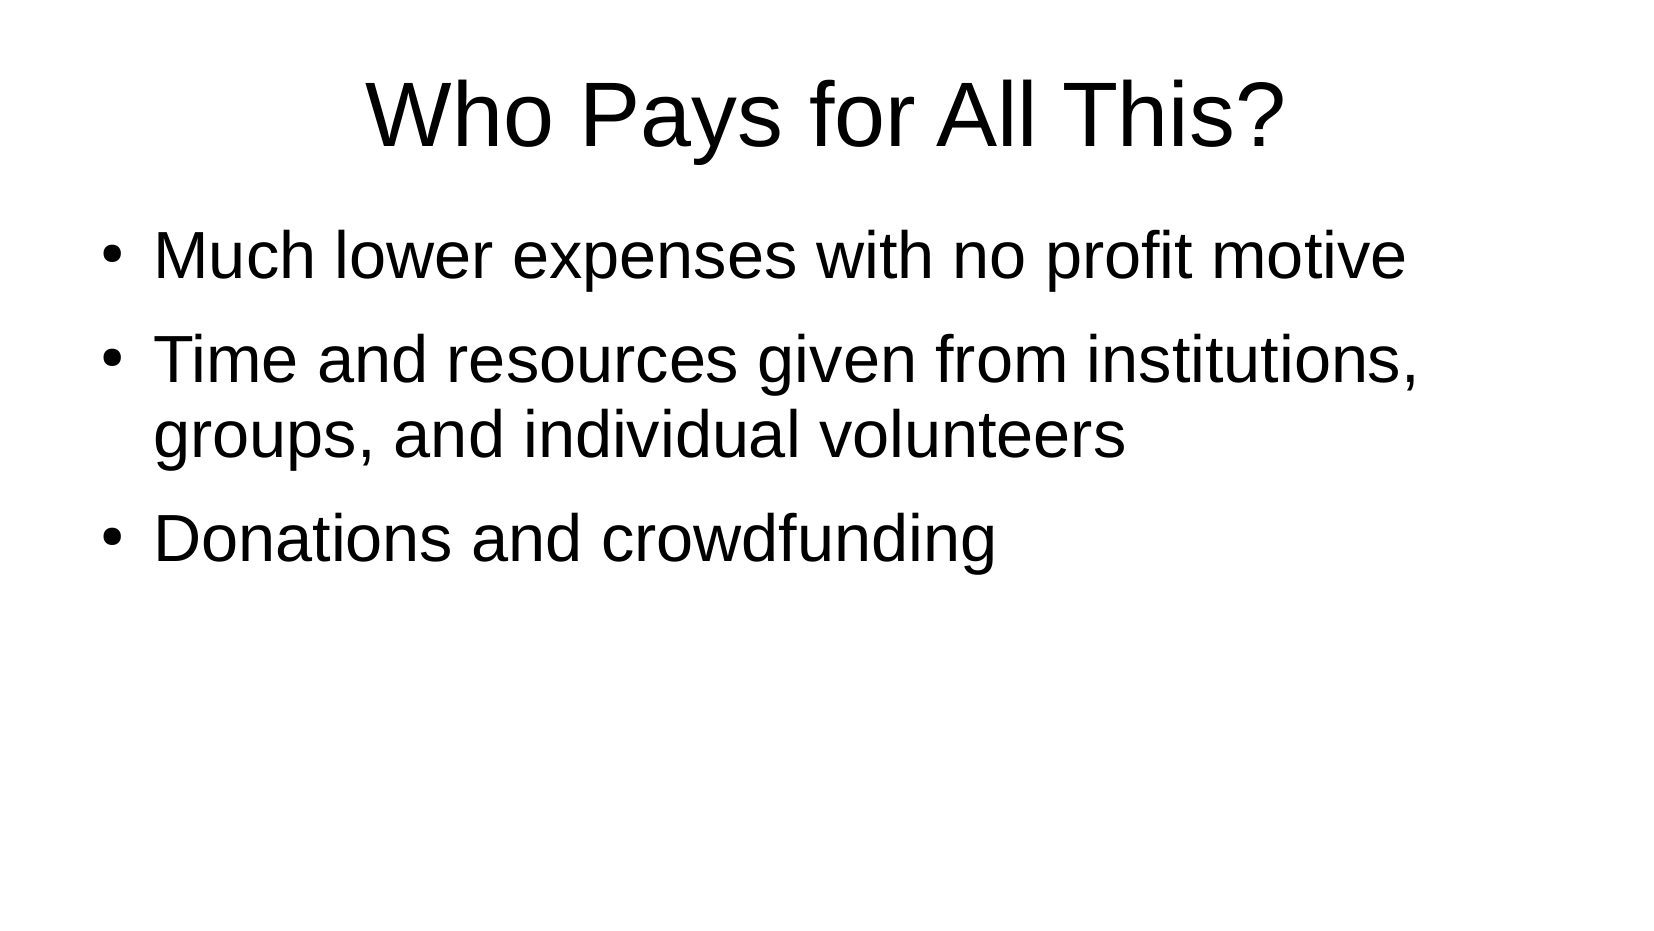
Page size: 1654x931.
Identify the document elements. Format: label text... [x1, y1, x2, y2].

list Much lower expenses with no profit motive Time and resources given from institutions, groups, and individual volunteers Donations and crowdfunding [82, 217, 1571, 758]
title Who Pays for All This? [82, 37, 1571, 193]
